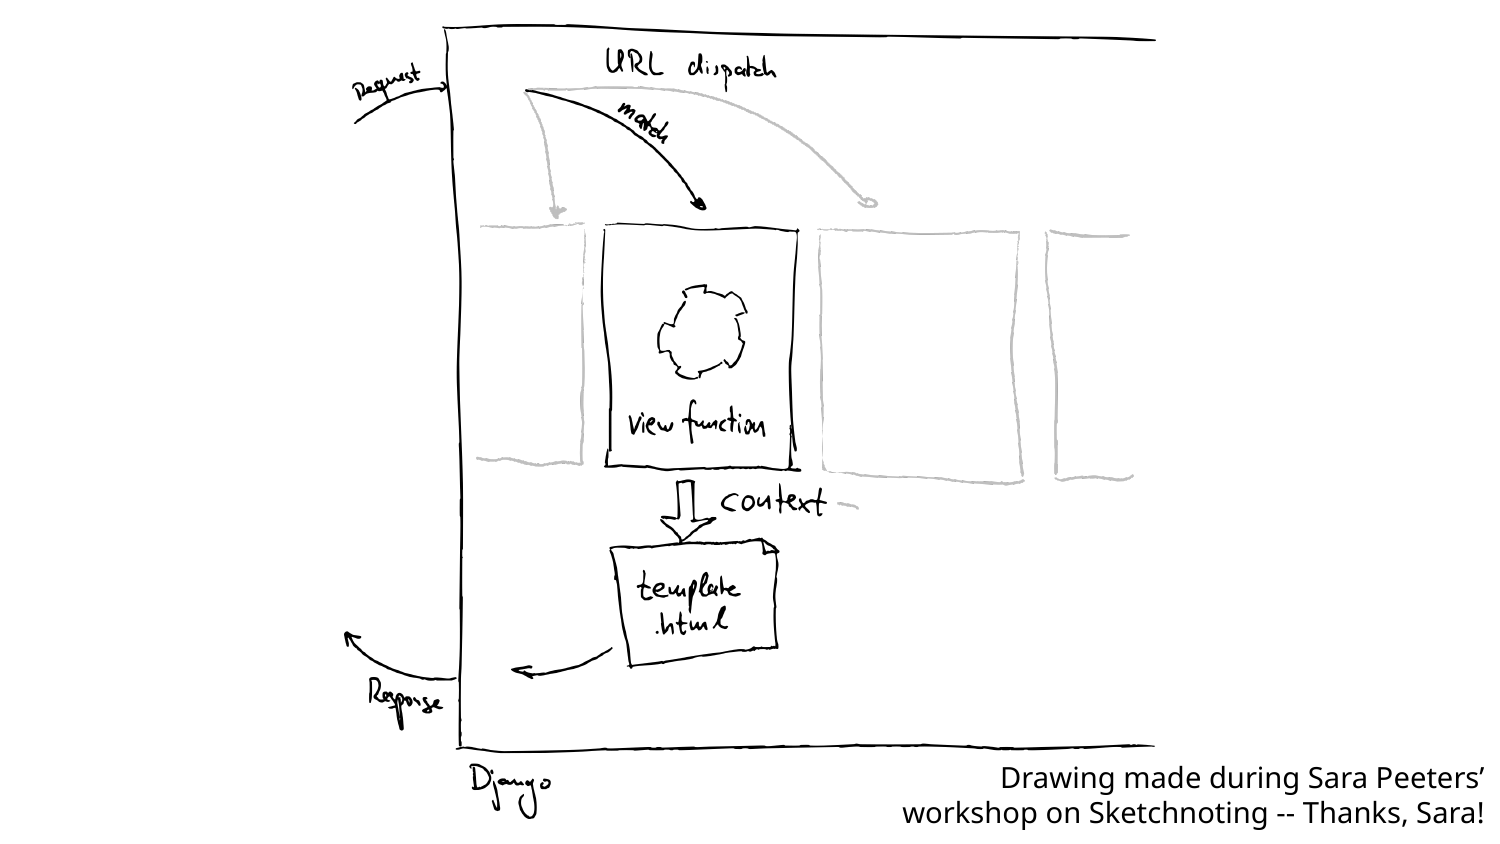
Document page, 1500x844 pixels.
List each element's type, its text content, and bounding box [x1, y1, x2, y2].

text_box Drawing made during Sara Peeters’ workshop on Sketchnoting -- Thanks, Sara! [870, 744, 1500, 844]
picture [344, 24, 1156, 819]
